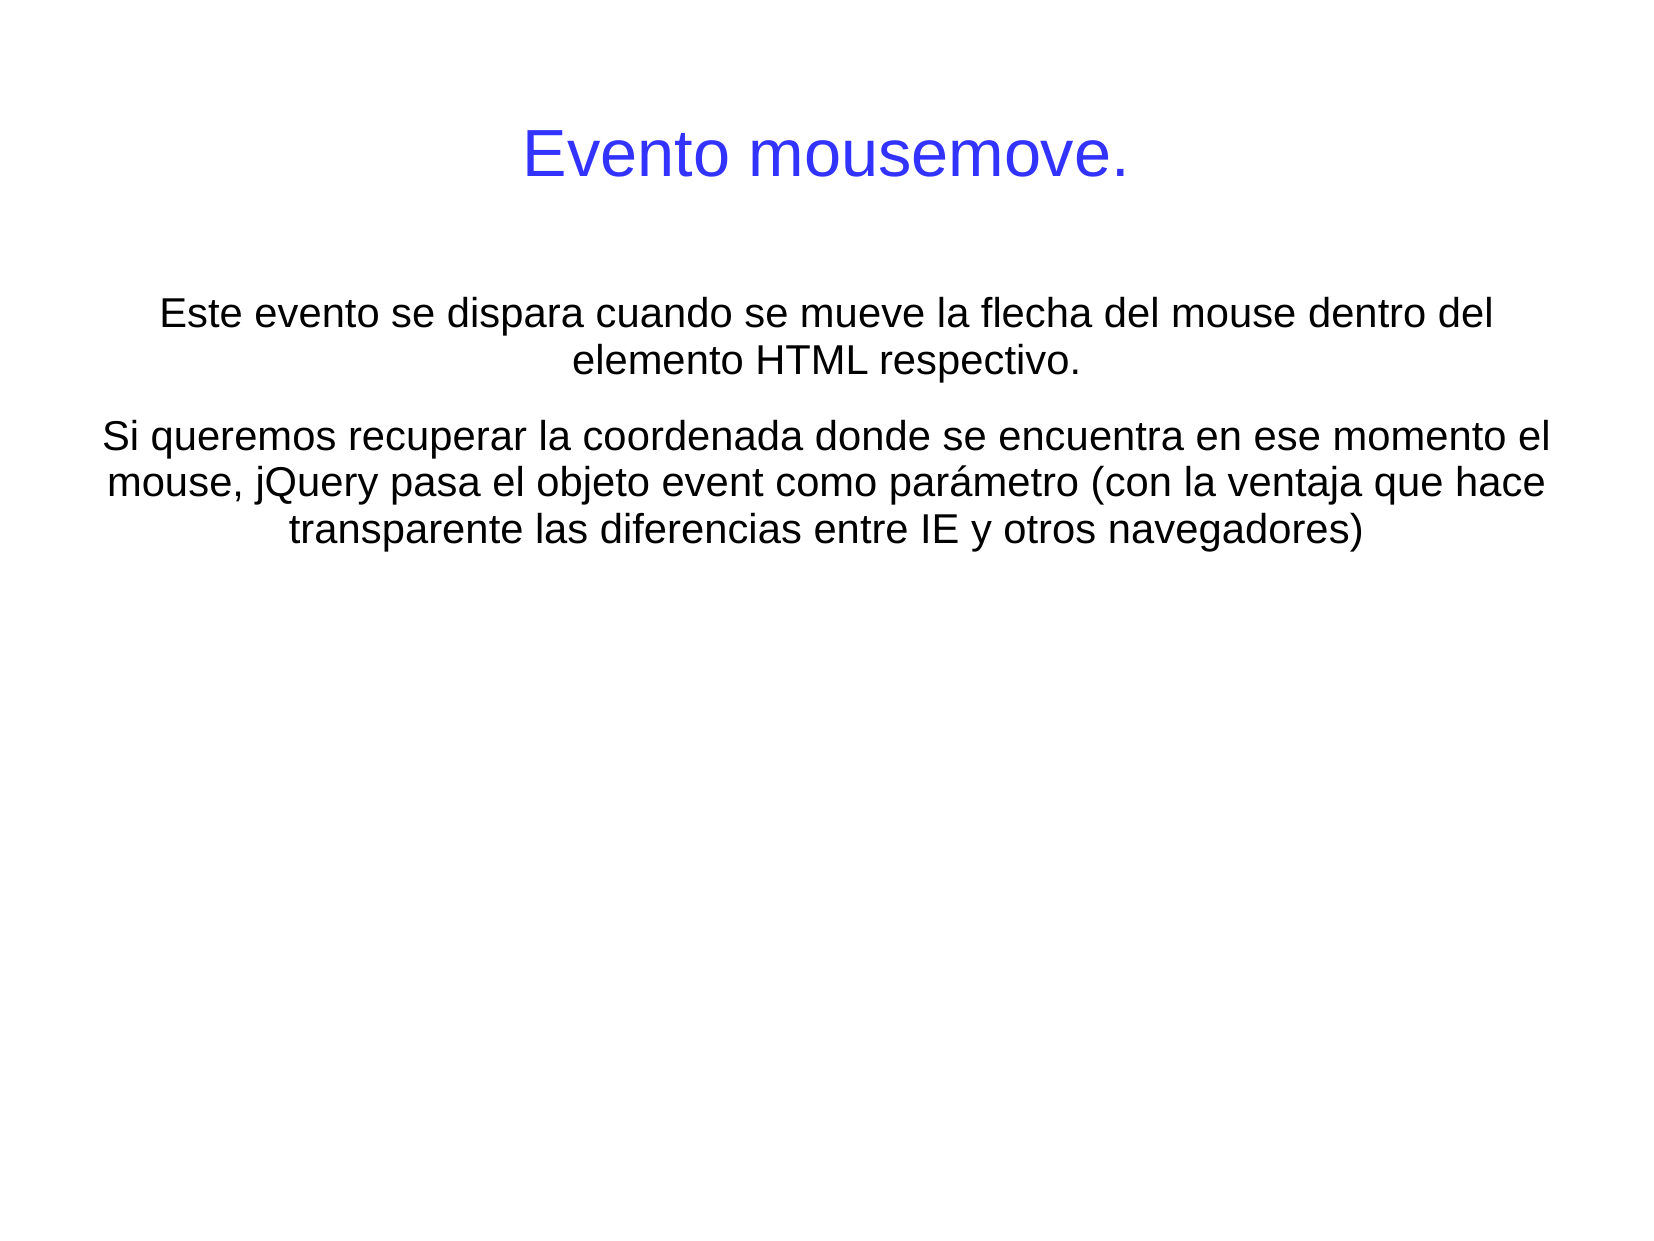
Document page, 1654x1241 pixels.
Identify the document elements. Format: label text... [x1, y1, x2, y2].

title Evento mousemove. [82, 49, 1571, 257]
list Este evento se dispara cuando se mueve la flecha del mouse dentro del elemento HTML respectivo. Si queremos recuperar la coordenada donde se encuentra en ese momento el mouse, jQuery pasa el objeto event como parámetro (con la ventaja que hace transparente las diferencias entre IE y otros navegadores) [82, 290, 1571, 1010]
